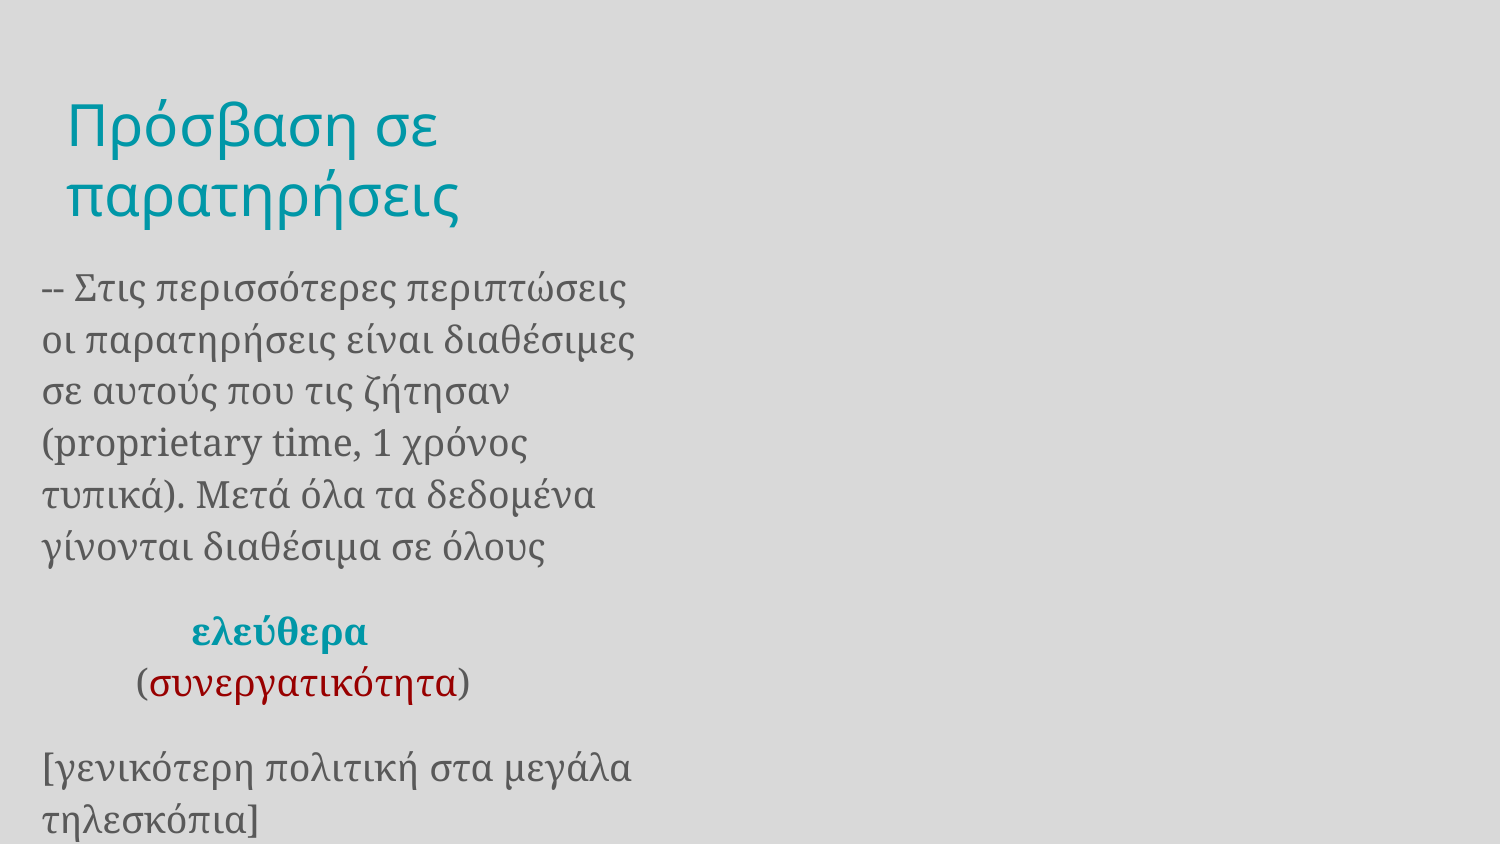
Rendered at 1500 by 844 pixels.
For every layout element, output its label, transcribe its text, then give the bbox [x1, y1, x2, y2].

title Πρόσβαση σε παρατηρήσεις [51, 72, 1449, 167]
list -- Στις περισσότερες περιπτώσεις οι παρατηρήσεις είναι διαθέσιμες σε αυτούς που τις ζήτησαν (proprietary time, 1 χρόνος τυπικά). Μετά όλα τα δεδομένα γίνονται διαθέσιμα σε όλους ελεύθερα (συνεργατικότητα) [γενικότερη πολιτική στα μεγάλα τηλεσκόπια] [26, 242, 1424, 790]
